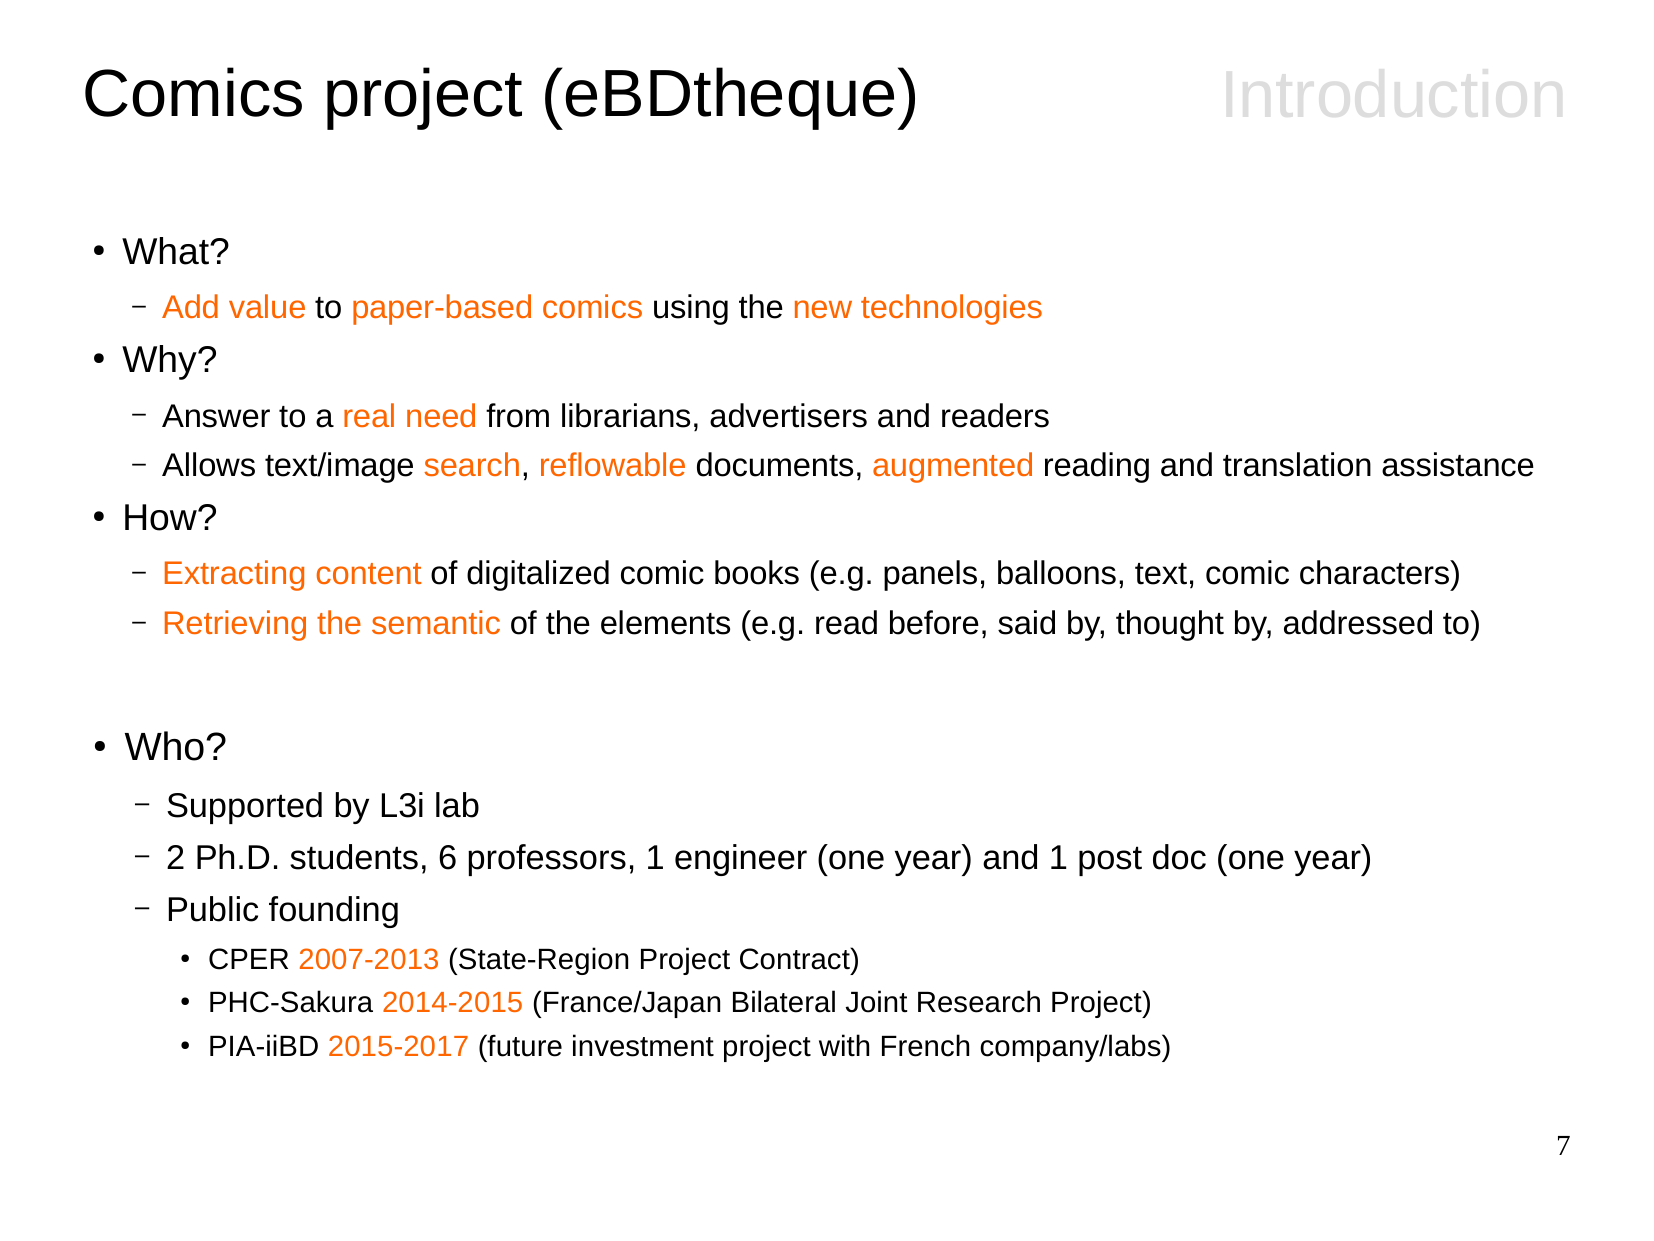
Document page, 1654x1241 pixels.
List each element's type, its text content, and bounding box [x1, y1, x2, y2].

title Comics project (eBDtheque) [82, 41, 1170, 146]
list What? Add value to paper-based comics using the new technologies Why? Answer to a real need from librarians, advertisers and readers Allows text/image search, reflowable documents, augmented reading and translation assistance How? Extracting content of digitalized comic books (e.g. panels, balloons, text, comic characters) Retrieving the semantic of the elements (e.g. read before, said by, thought by, addressed to) [82, 231, 1571, 686]
list Who? Supported by L3i lab 2 Ph.D. students, 6 professors, 1 engineer (one year) and 1 post doc (one year) Public founding CPER 2007-2013 (State-Region Project Contract) PHC-Sakura 2014-2015 (France/Japan Bilateral Joint Research Project) PIA-iiBD 2015-2017 (future investment project with French company/labs) [82, 724, 1571, 1069]
